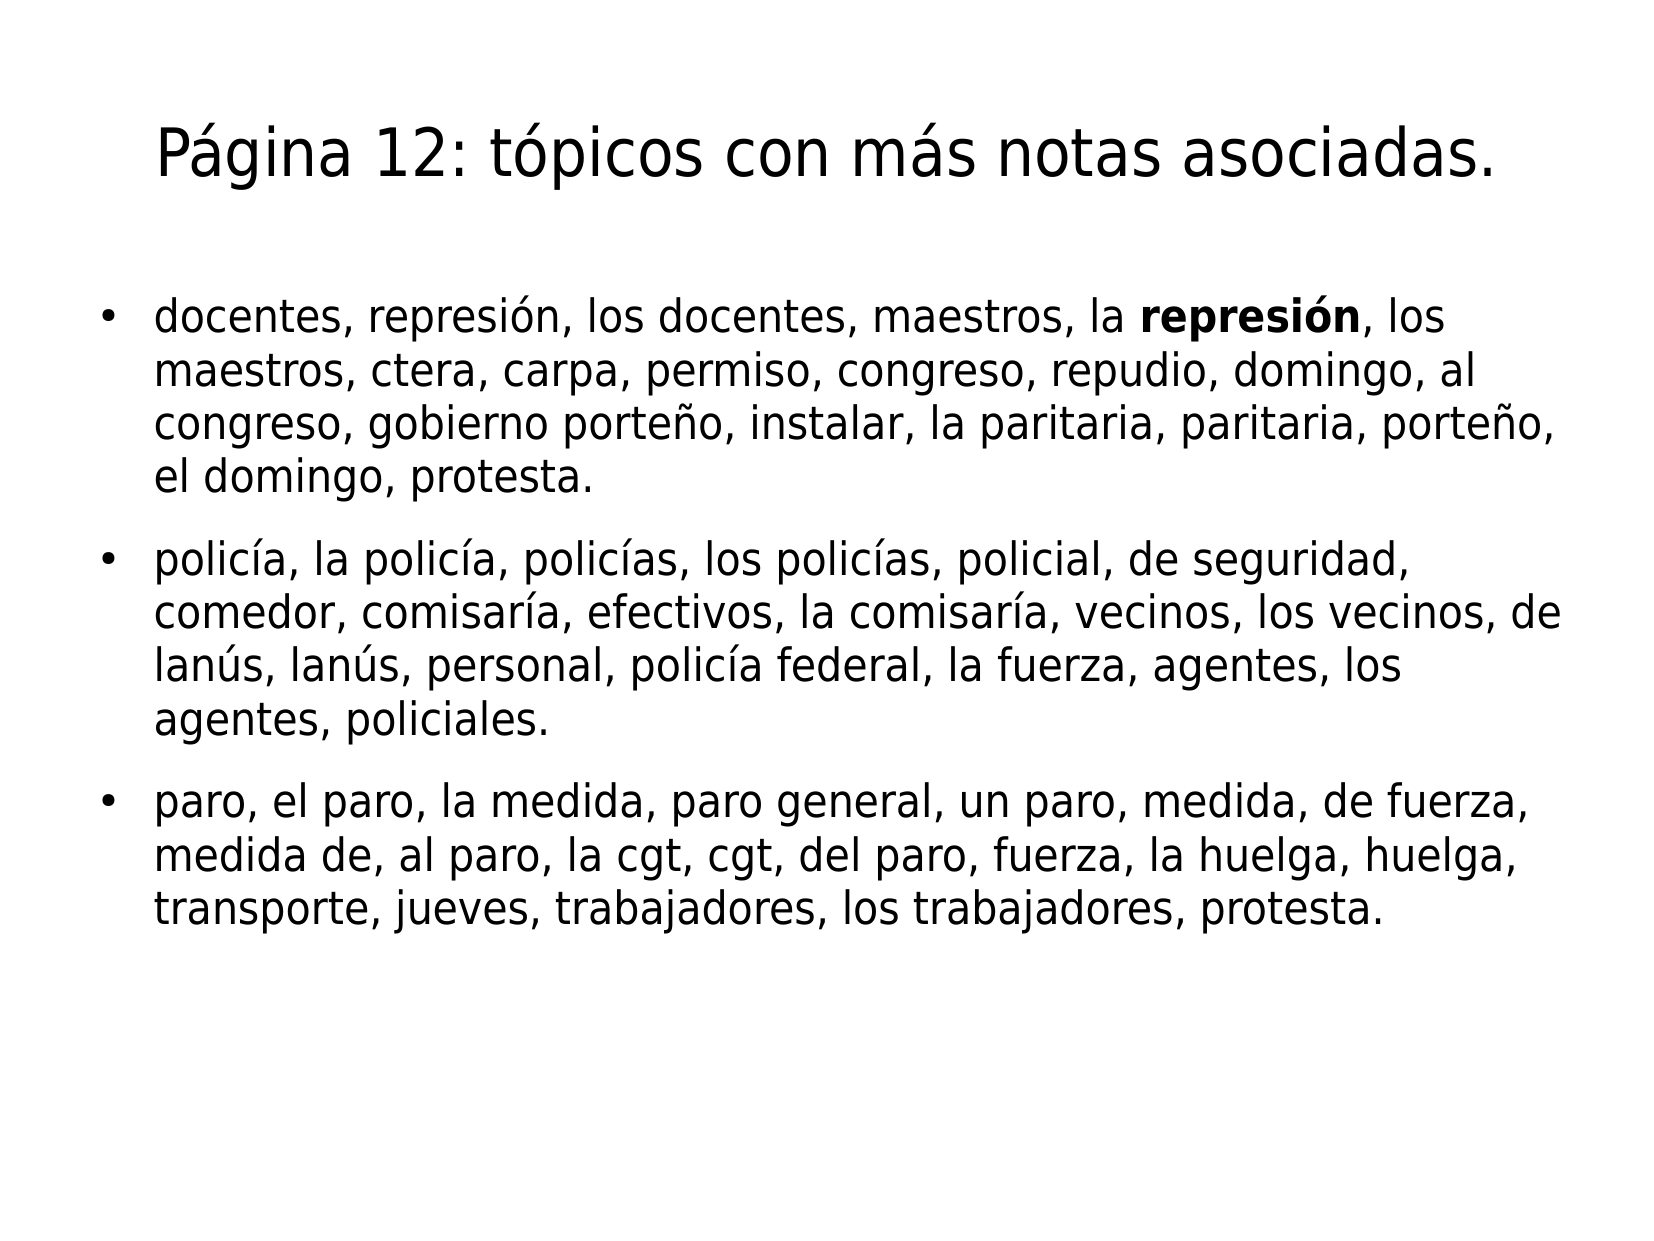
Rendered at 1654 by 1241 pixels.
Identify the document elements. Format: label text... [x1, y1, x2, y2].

title Página 12: tópicos con más notas asociadas. [82, 49, 1571, 257]
list docentes, represión, los docentes, maestros, la represión, los maestros, ctera, carpa, permiso, congreso, repudio, domingo, al congreso, gobierno porteño, instalar, la paritaria, paritaria, porteño, el domingo, protesta. policía, la policía, policías, los policías, policial, de seguridad, comedor, comisaría, efectivos, la comisaría, vecinos, los vecinos, de lanús, lanús, personal, policía federal, la fuerza, agentes, los agentes, policiales. paro, el paro, la medida, paro general, un paro, medida, de fuerza, medida de, al paro, la cgt, cgt, del paro, fuerza, la huelga, huelga, transporte, jueves, trabajadores, los trabajadores, protesta. [82, 290, 1571, 1010]
